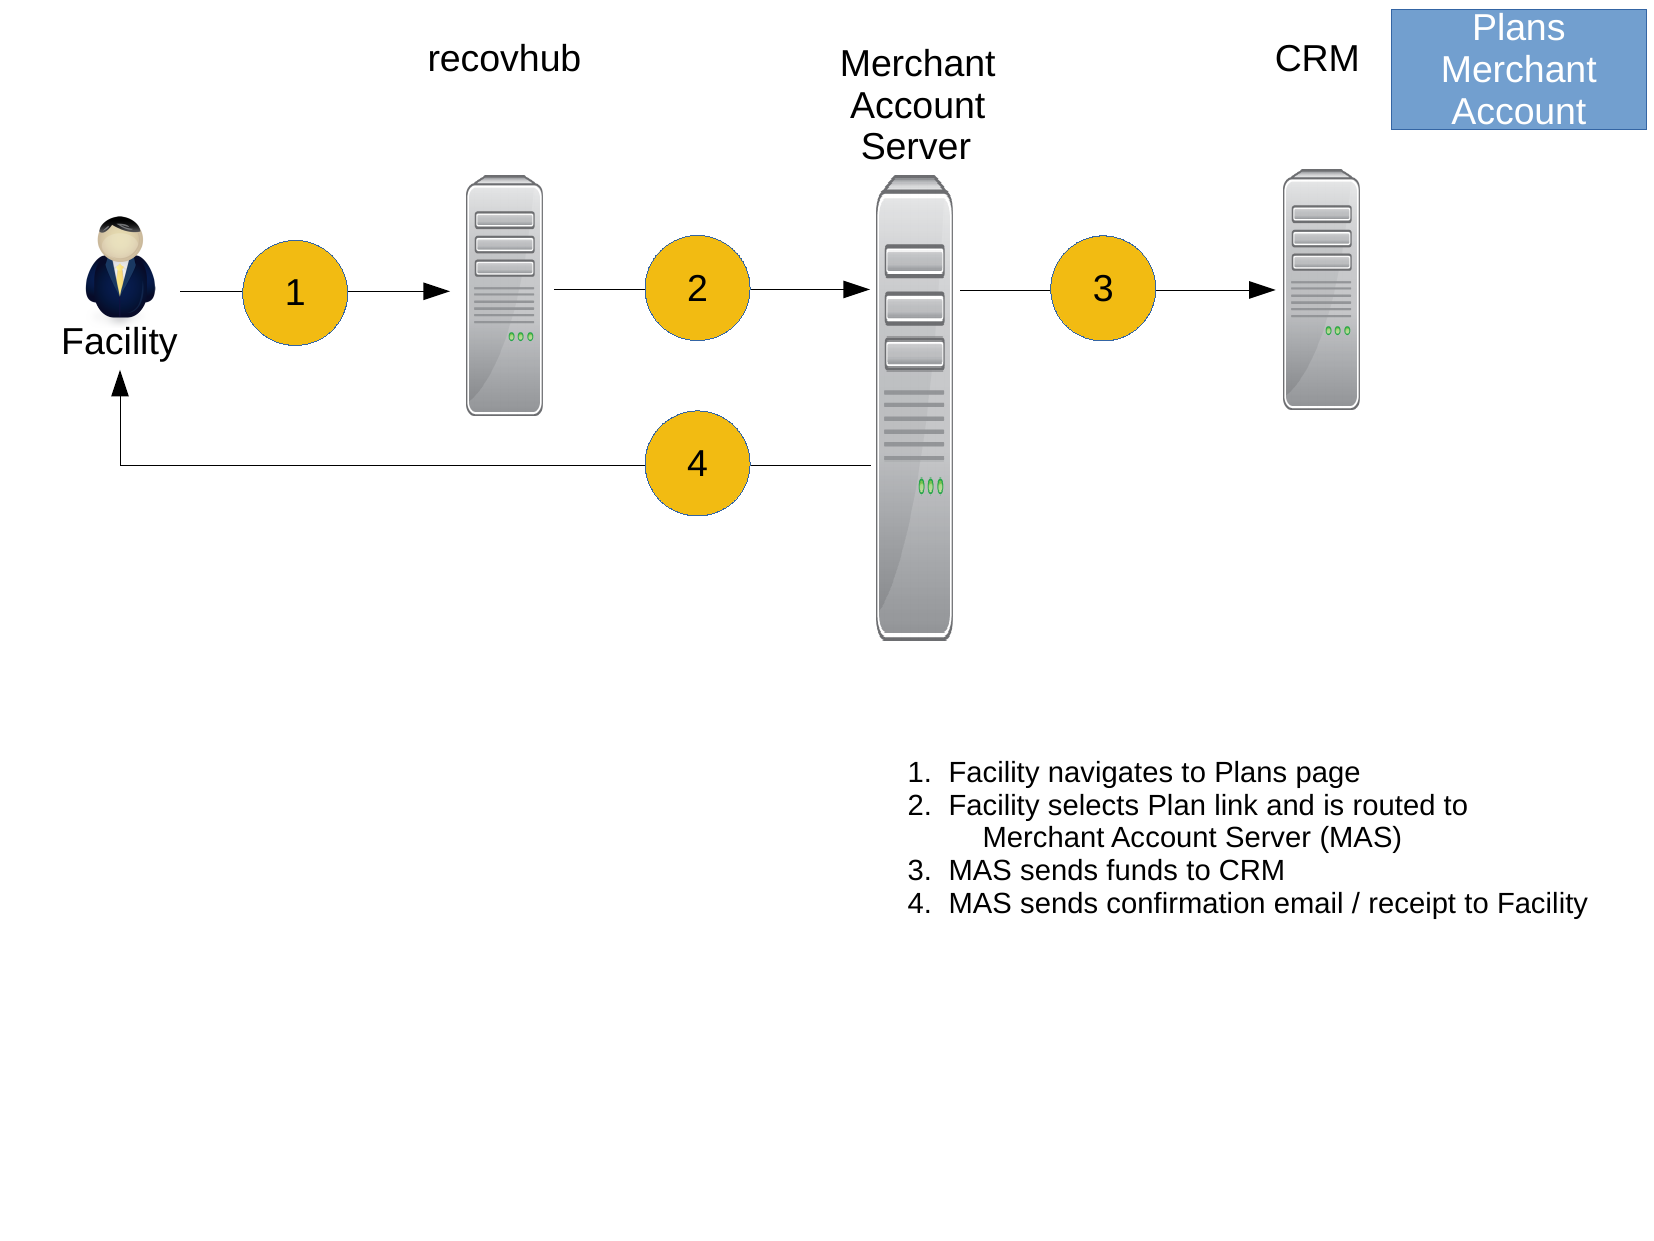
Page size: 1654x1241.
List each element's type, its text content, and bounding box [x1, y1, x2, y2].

picture [876, 175, 953, 641]
text_box 4 [645, 410, 751, 516]
text_box 1. Facility navigates to Plans page 2. Facility selects Plan link and is routed to Merchant Account Server (MAS) 3. MAS sends funds to CRM 4. MAS sends confirmation email / receipt to Facility [892, 748, 1606, 1119]
text_box 3 [1050, 235, 1156, 341]
text_box 2 [645, 235, 751, 341]
text_box Merchant Account Server [825, 34, 1011, 176]
picture [1283, 169, 1360, 410]
picture [75, 207, 167, 313]
text_box 1 [242, 240, 348, 346]
text_box Facility [46, 313, 199, 371]
text_box Plans Merchant Account [1391, 9, 1647, 130]
text_box recovhub [412, 30, 600, 87]
text_box CRM [1260, 30, 1375, 87]
picture [466, 175, 543, 416]
